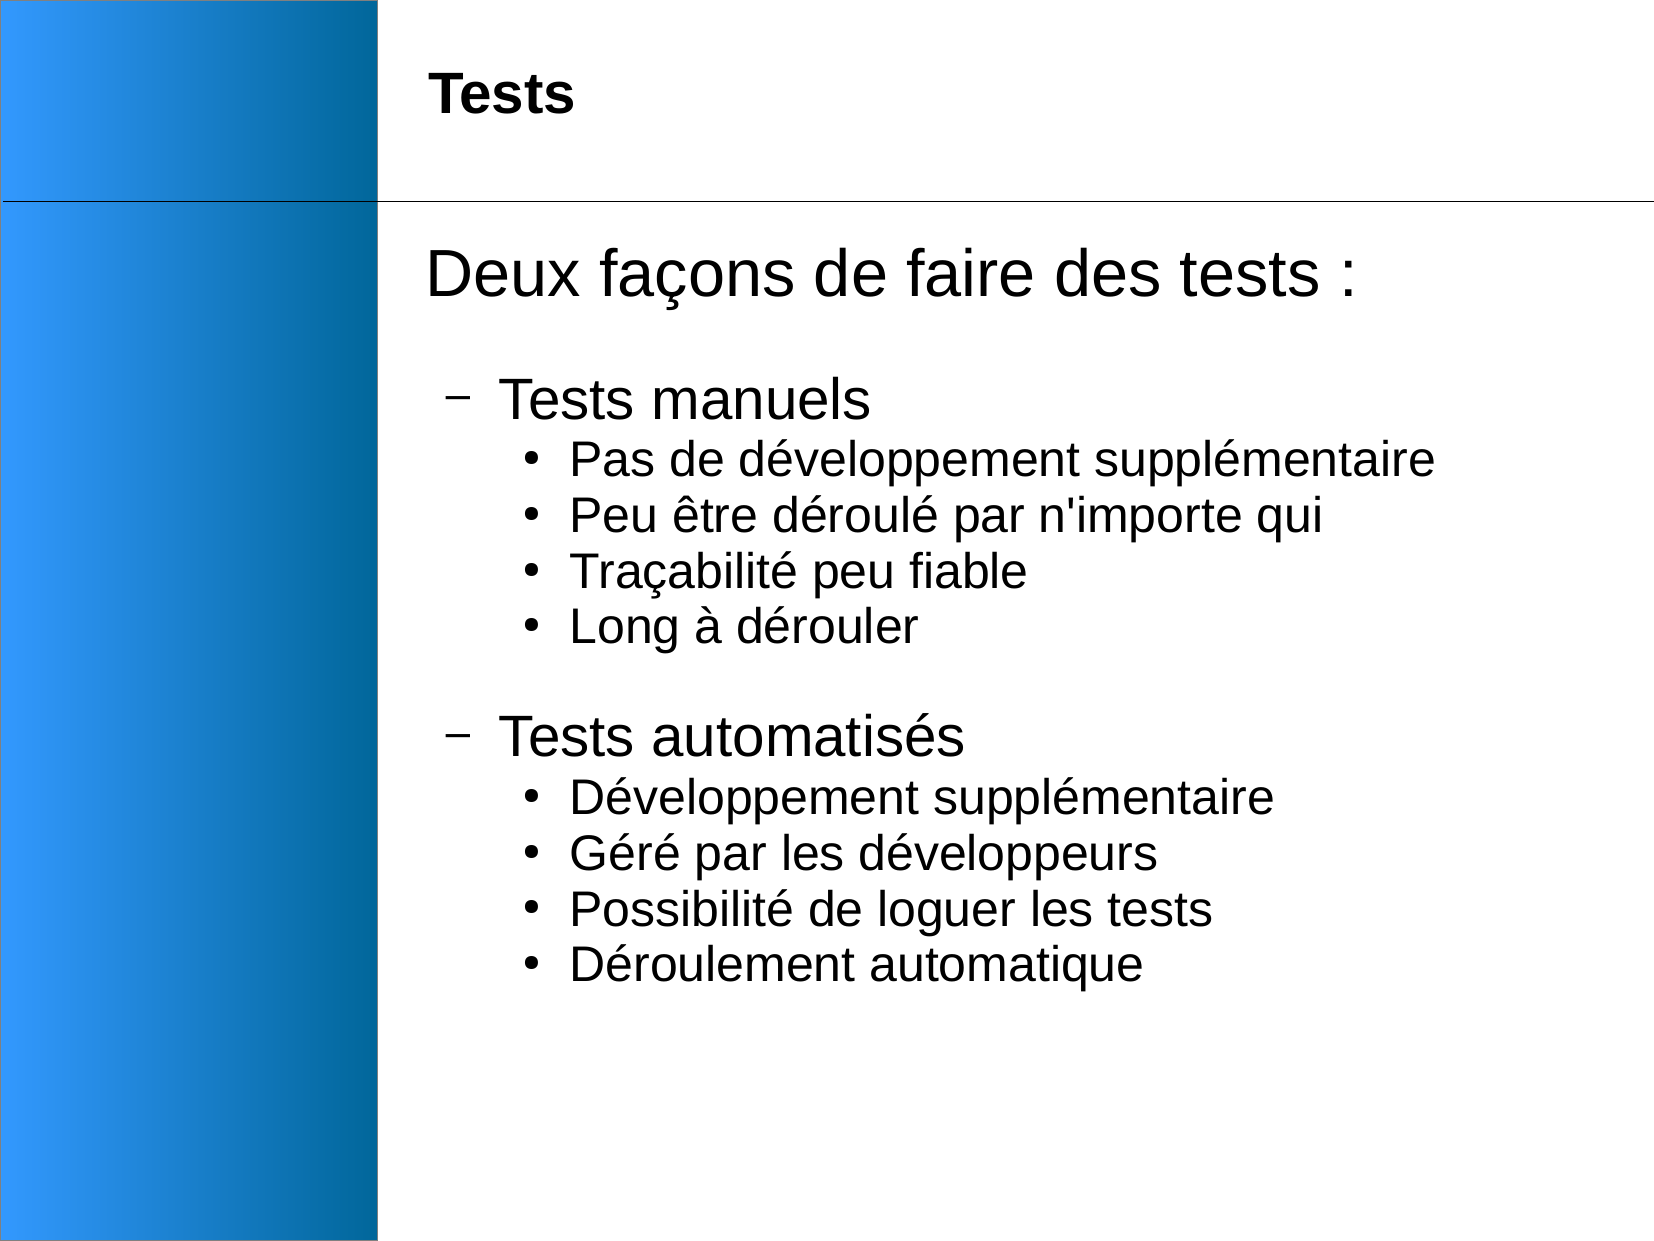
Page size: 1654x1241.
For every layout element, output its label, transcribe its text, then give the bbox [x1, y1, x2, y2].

text_box [0, 0, 378, 1241]
text_box Tests manuels Pas de développement supplémentaire Peu être déroulé par n'importe qui Traçabilité peu fiable Long à dérouler [342, 359, 1654, 780]
text_box Tests automatisés Développement supplémentaire Géré par les développeurs Possibilité de loguer les tests Déroulement automatique [378, 780, 1654, 1118]
text_box Tests [413, 53, 1371, 201]
list Deux façons de faire des tests : [378, 236, 1654, 359]
